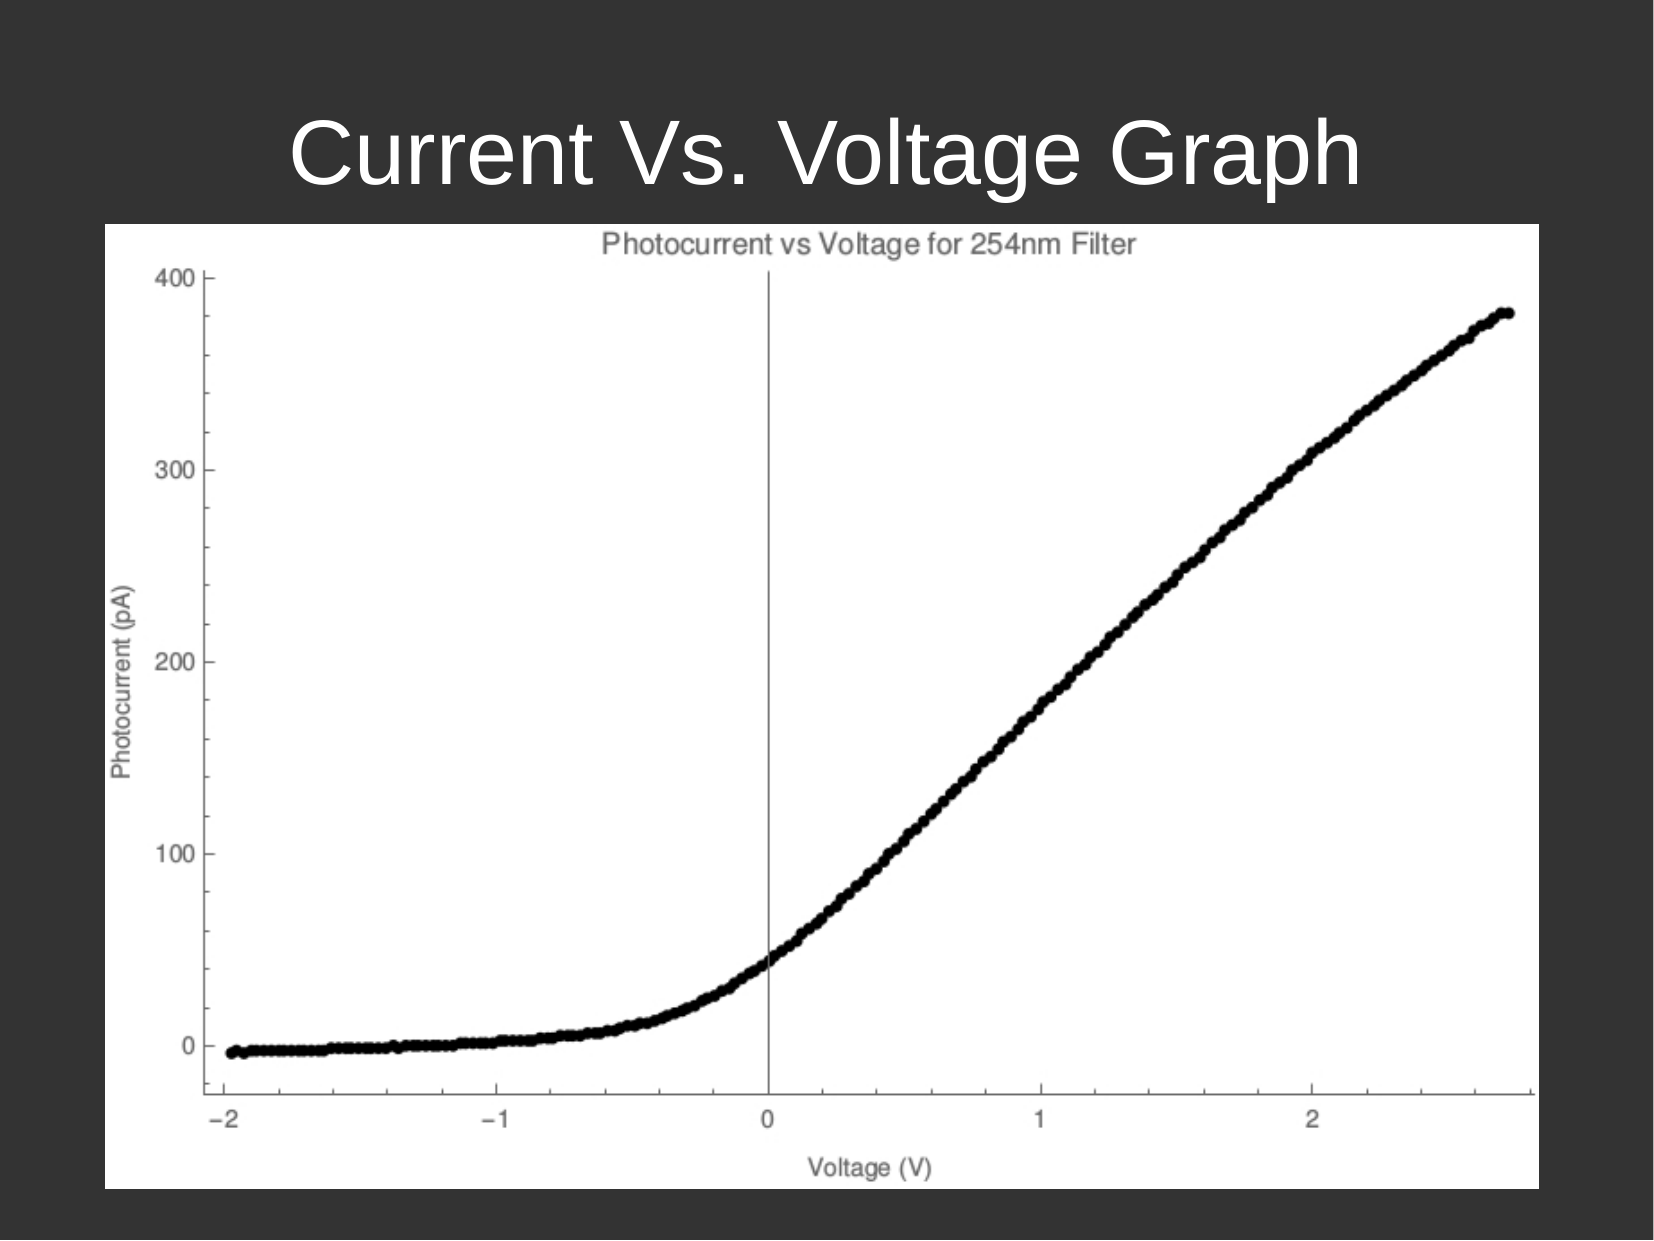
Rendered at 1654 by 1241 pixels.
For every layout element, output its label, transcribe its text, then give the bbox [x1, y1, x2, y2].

title Current Vs. Voltage Graph [82, 49, 1571, 257]
picture [105, 224, 1539, 1189]
